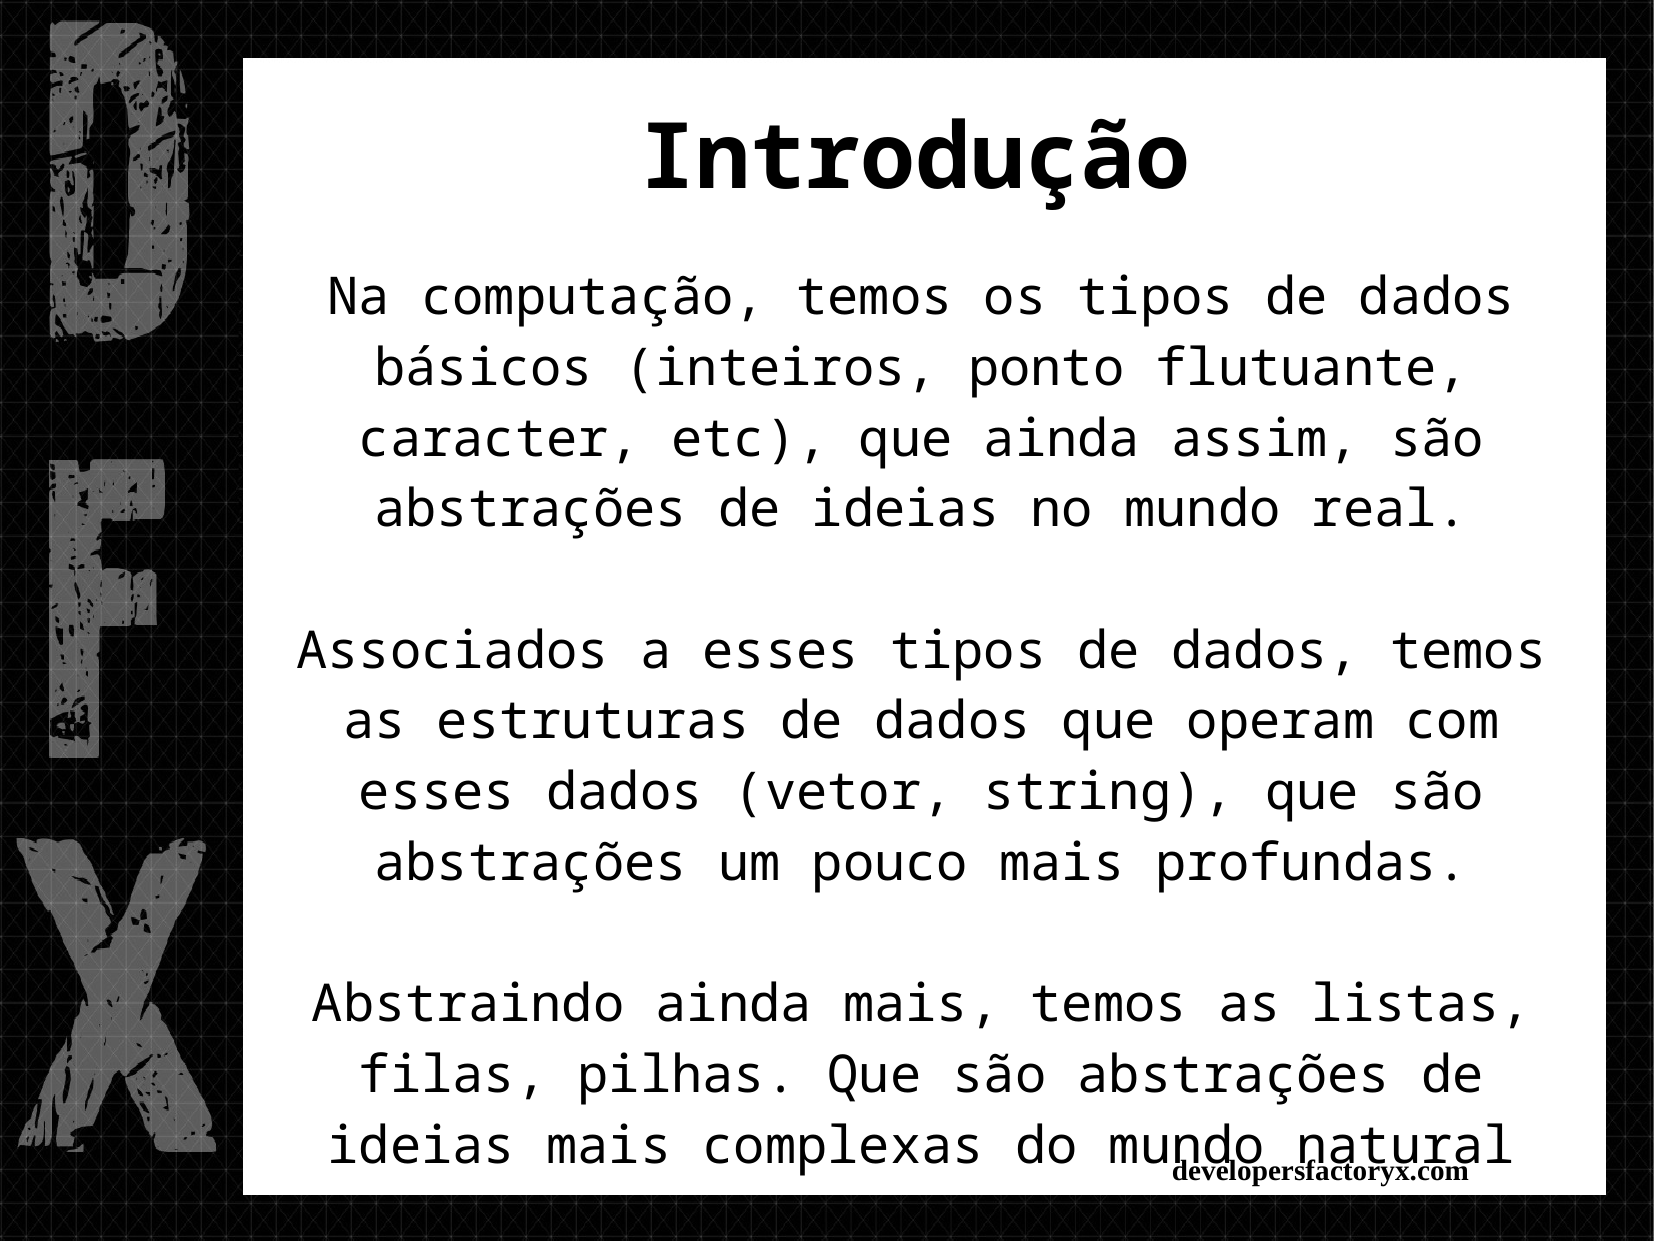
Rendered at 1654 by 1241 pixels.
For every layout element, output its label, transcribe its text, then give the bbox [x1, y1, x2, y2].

subtitle Na computação, temos os tipos de dados básicos (inteiros, ponto flutuante, caracter, etc), que ainda assim, são abstrações de ideias no mundo real. Associados a esses tipos de dados, temos as estruturas de dados que operam com esses dados (vetor, string), que são abstrações um pouco mais profundas. Abstraindo ainda mais, temos as listas, filas, pilhas. Que são abstrações de ideias mais complexas do mundo natural [271, 257, 1571, 1241]
title Introdução [259, 49, 1571, 257]
picture [0, 0, 1654, 1241]
